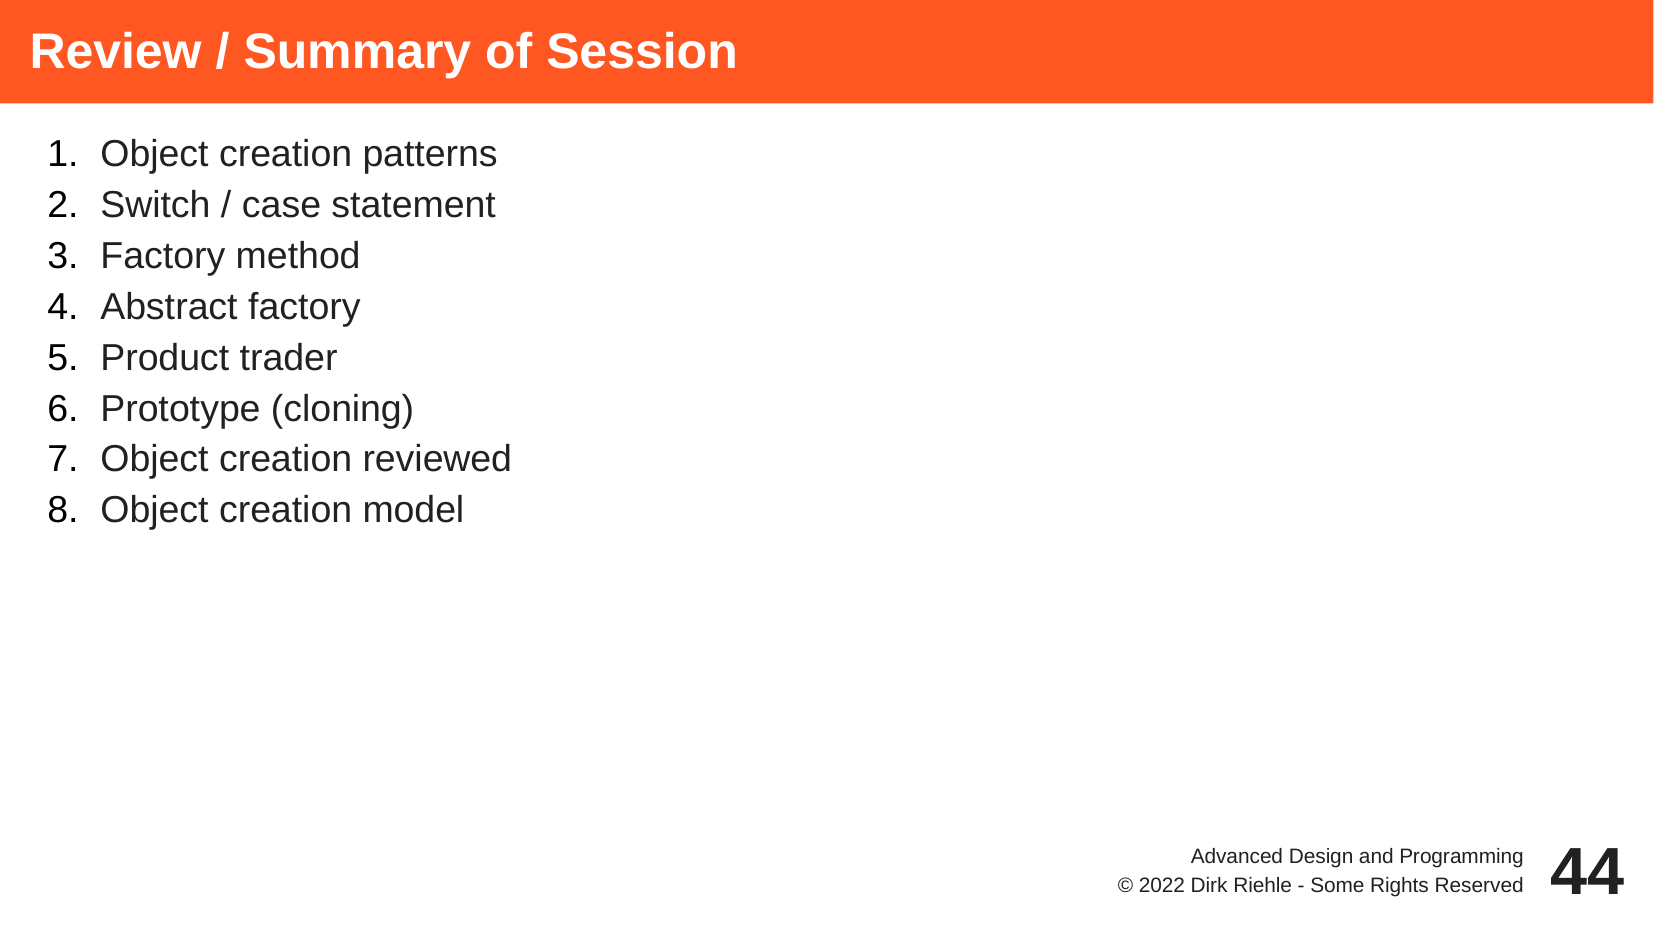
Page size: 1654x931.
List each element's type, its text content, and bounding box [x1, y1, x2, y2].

title Review / Summary of Session [0, 0, 1654, 104]
list Object creation patterns Switch / case statement Factory method Abstract factory Product trader Prototype (cloning) Object creation reviewed Object creation model [29, 132, 1625, 813]
